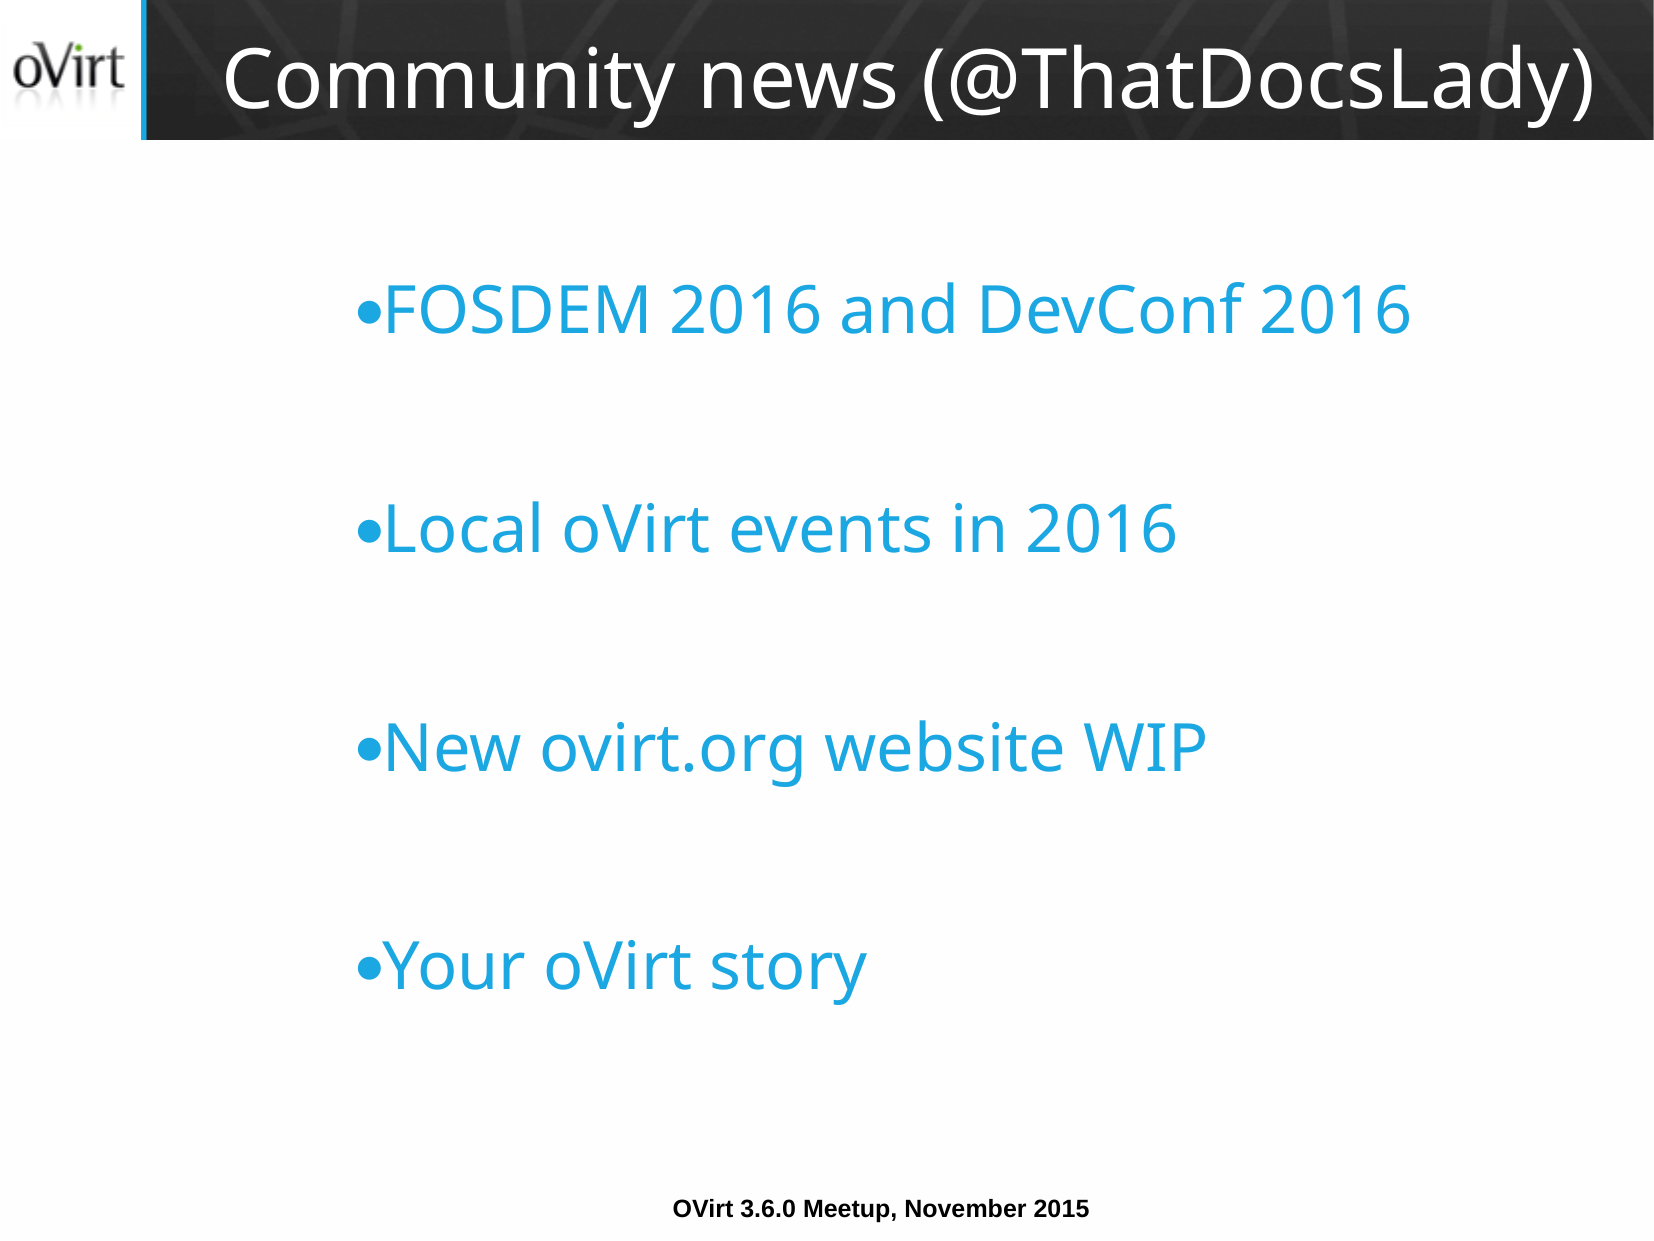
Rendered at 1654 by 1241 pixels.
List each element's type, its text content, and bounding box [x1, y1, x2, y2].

picture [0, 0, 1654, 140]
title Community news (@ThatDocsLady) [164, 18, 1653, 119]
list FOSDEM 2016 and DevConf 2016 Local oVirt events in 2016 New ovirt.org website WIP Your oVirt story [140, 150, 1630, 969]
